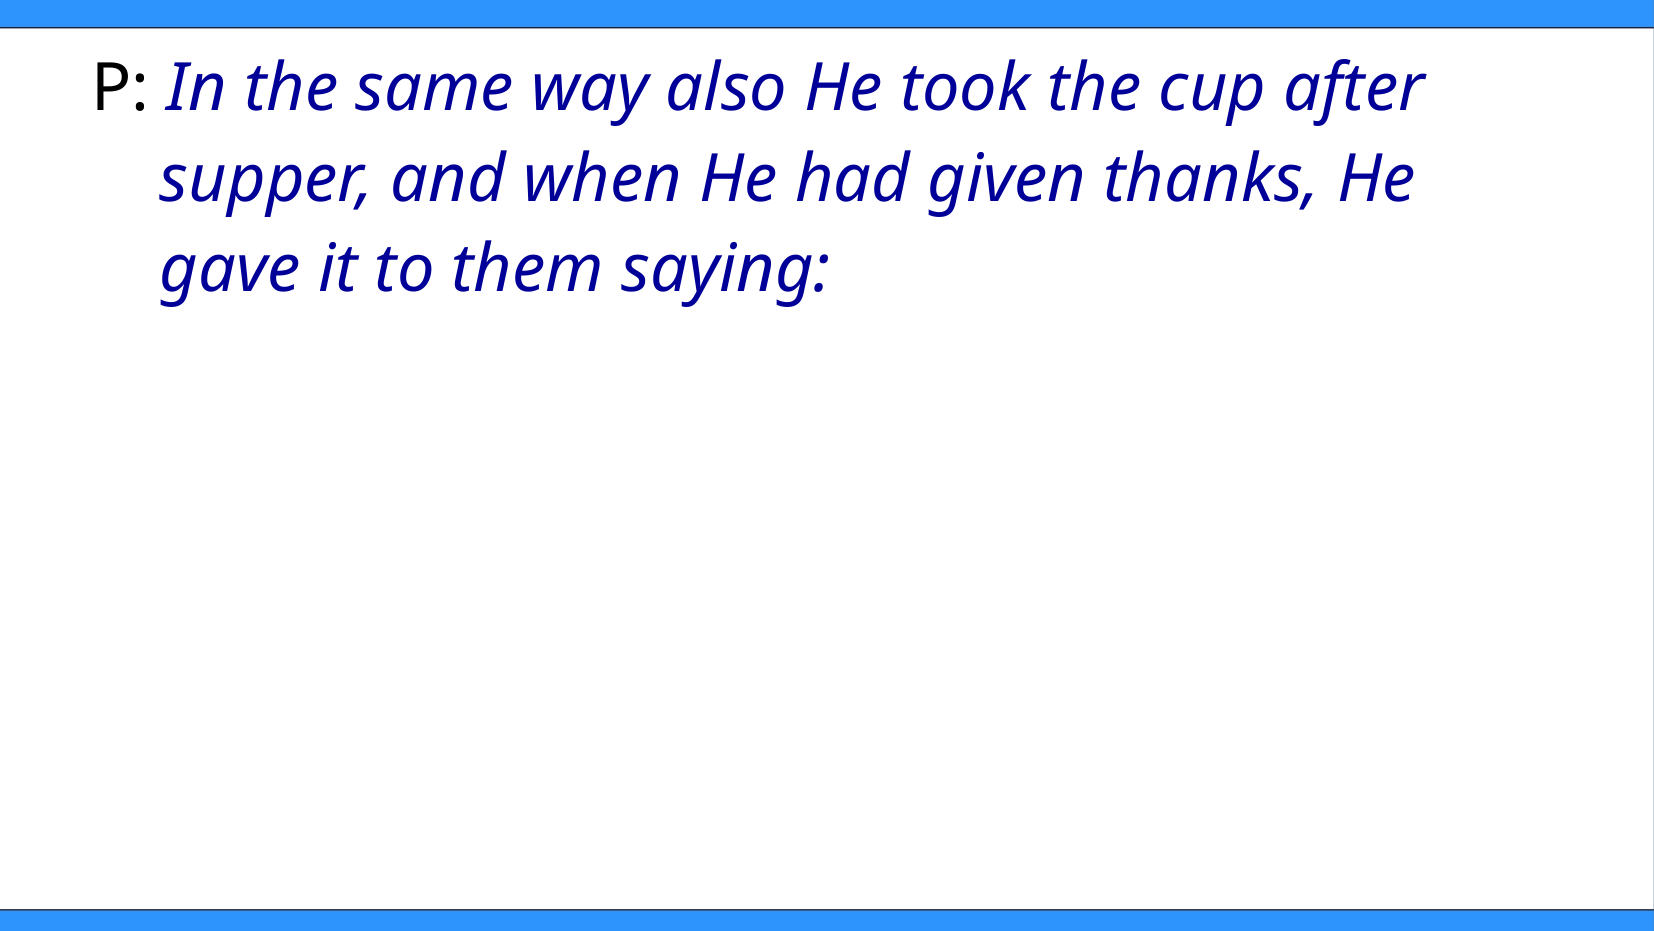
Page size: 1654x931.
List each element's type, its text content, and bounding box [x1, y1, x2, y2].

picture [0, 0, 1654, 931]
text_box P: In the same way also He took the cup after supper, and when He had given thanks, He gave it to them saying: [76, 31, 1577, 346]
